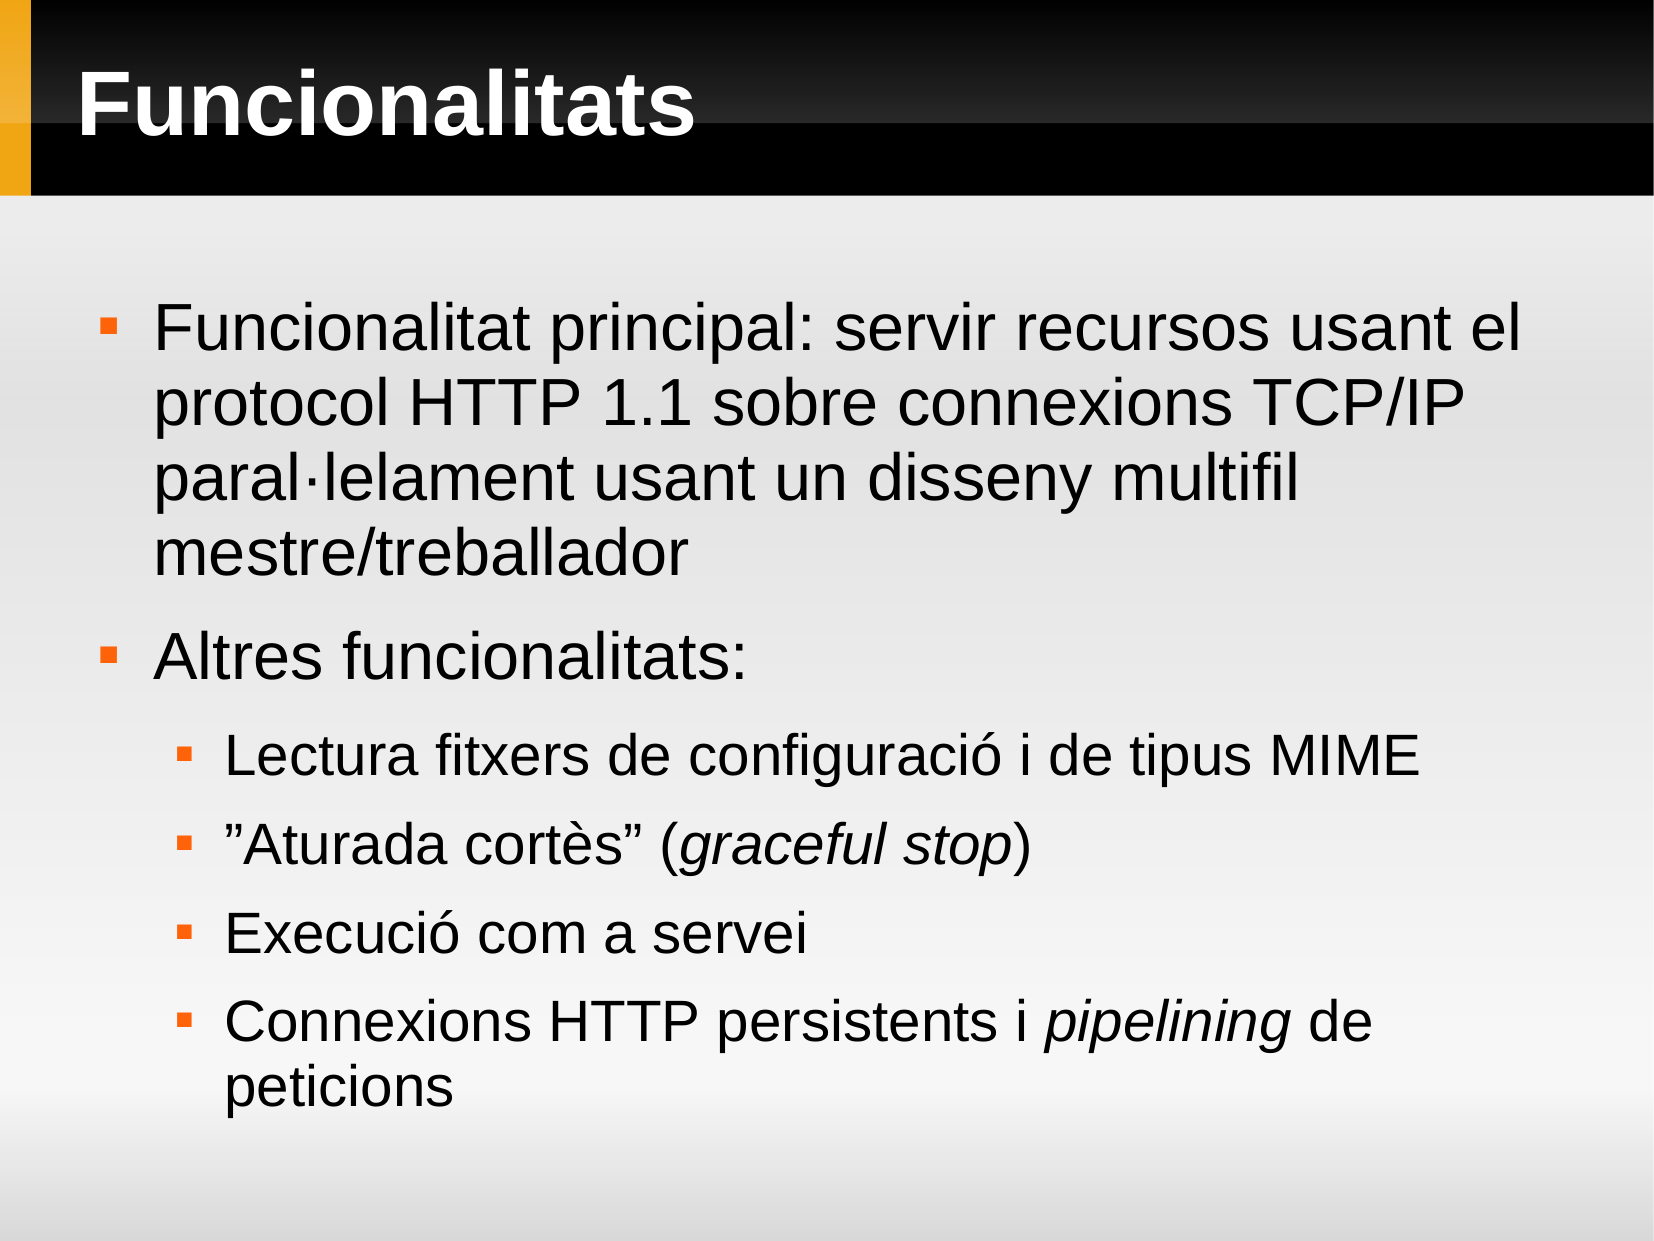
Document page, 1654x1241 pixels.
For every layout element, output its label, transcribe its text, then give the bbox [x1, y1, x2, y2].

list Funcionalitat principal: servir recursos usant el protocol HTTP 1.1 sobre connexions TCP/IP paral·lelament usant un disseny multifil mestre/treballador Altres funcionalitats: Lectura fitxers de configuració i de tipus MIME ”Aturada cortès” (graceful stop) Execució com a servei Connexions HTTP persistents i pipelining de peticions [82, 290, 1571, 1229]
title Funcionalitats [76, 7, 1565, 200]
picture [0, 0, 1654, 1241]
